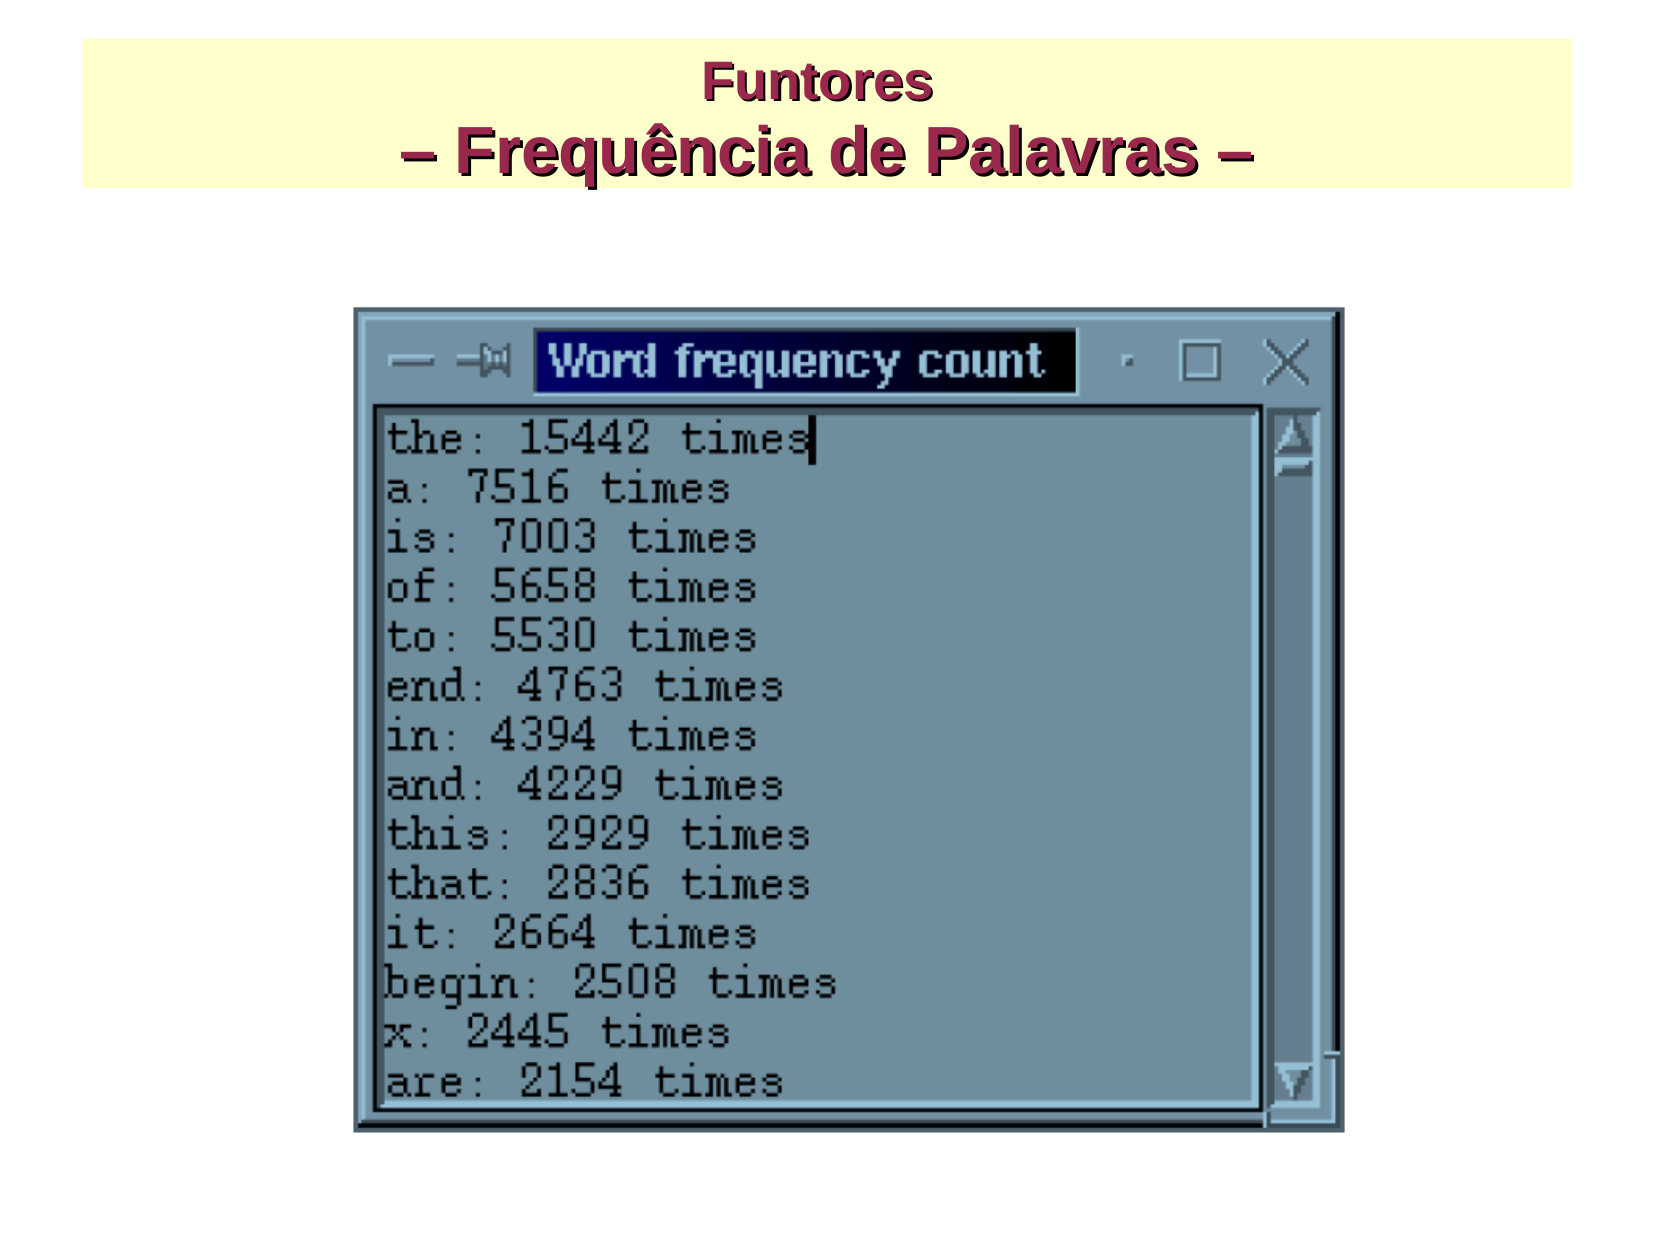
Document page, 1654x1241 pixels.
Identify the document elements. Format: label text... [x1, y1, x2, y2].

picture [349, 295, 1359, 1150]
title Funtores – Frequência de Palavras – [82, 38, 1571, 189]
